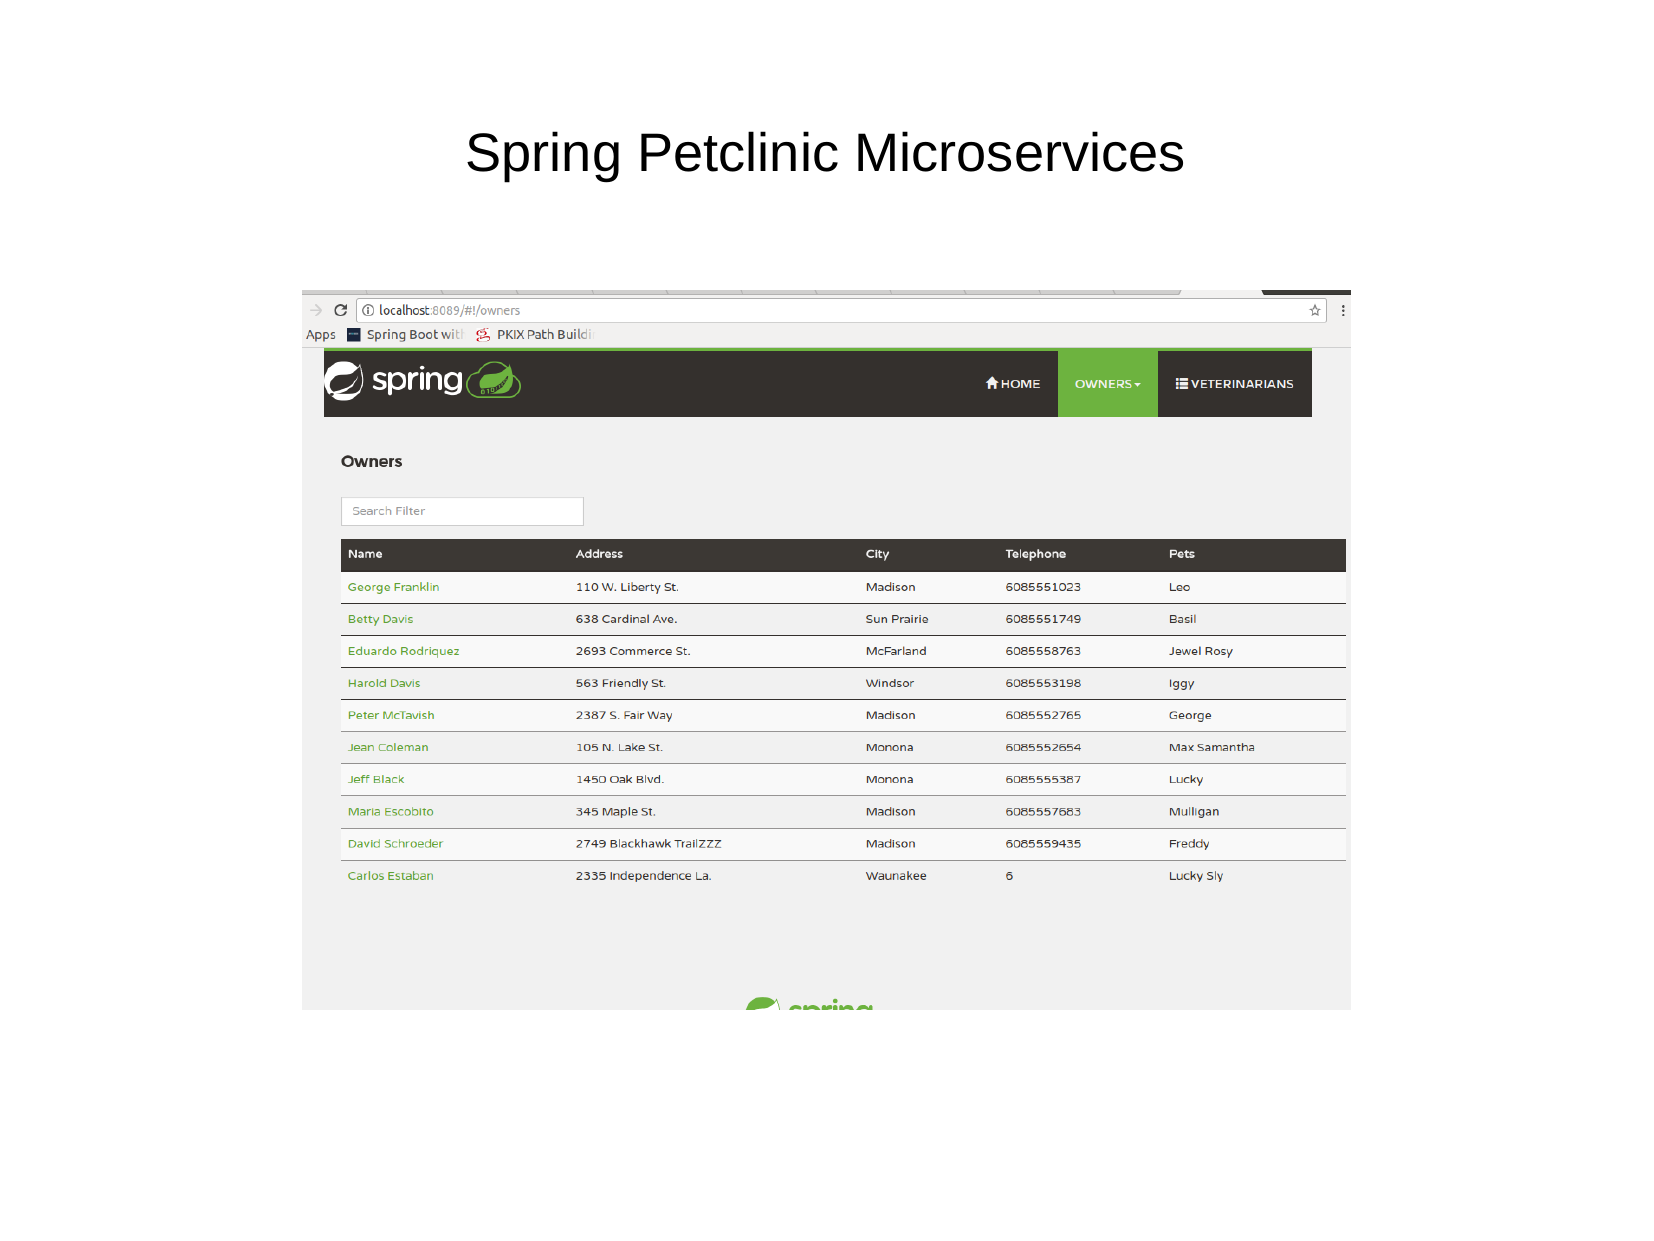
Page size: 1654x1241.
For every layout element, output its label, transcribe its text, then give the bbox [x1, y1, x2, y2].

picture [302, 290, 1351, 1010]
title Spring Petclinic Microservices [82, 49, 1571, 257]
